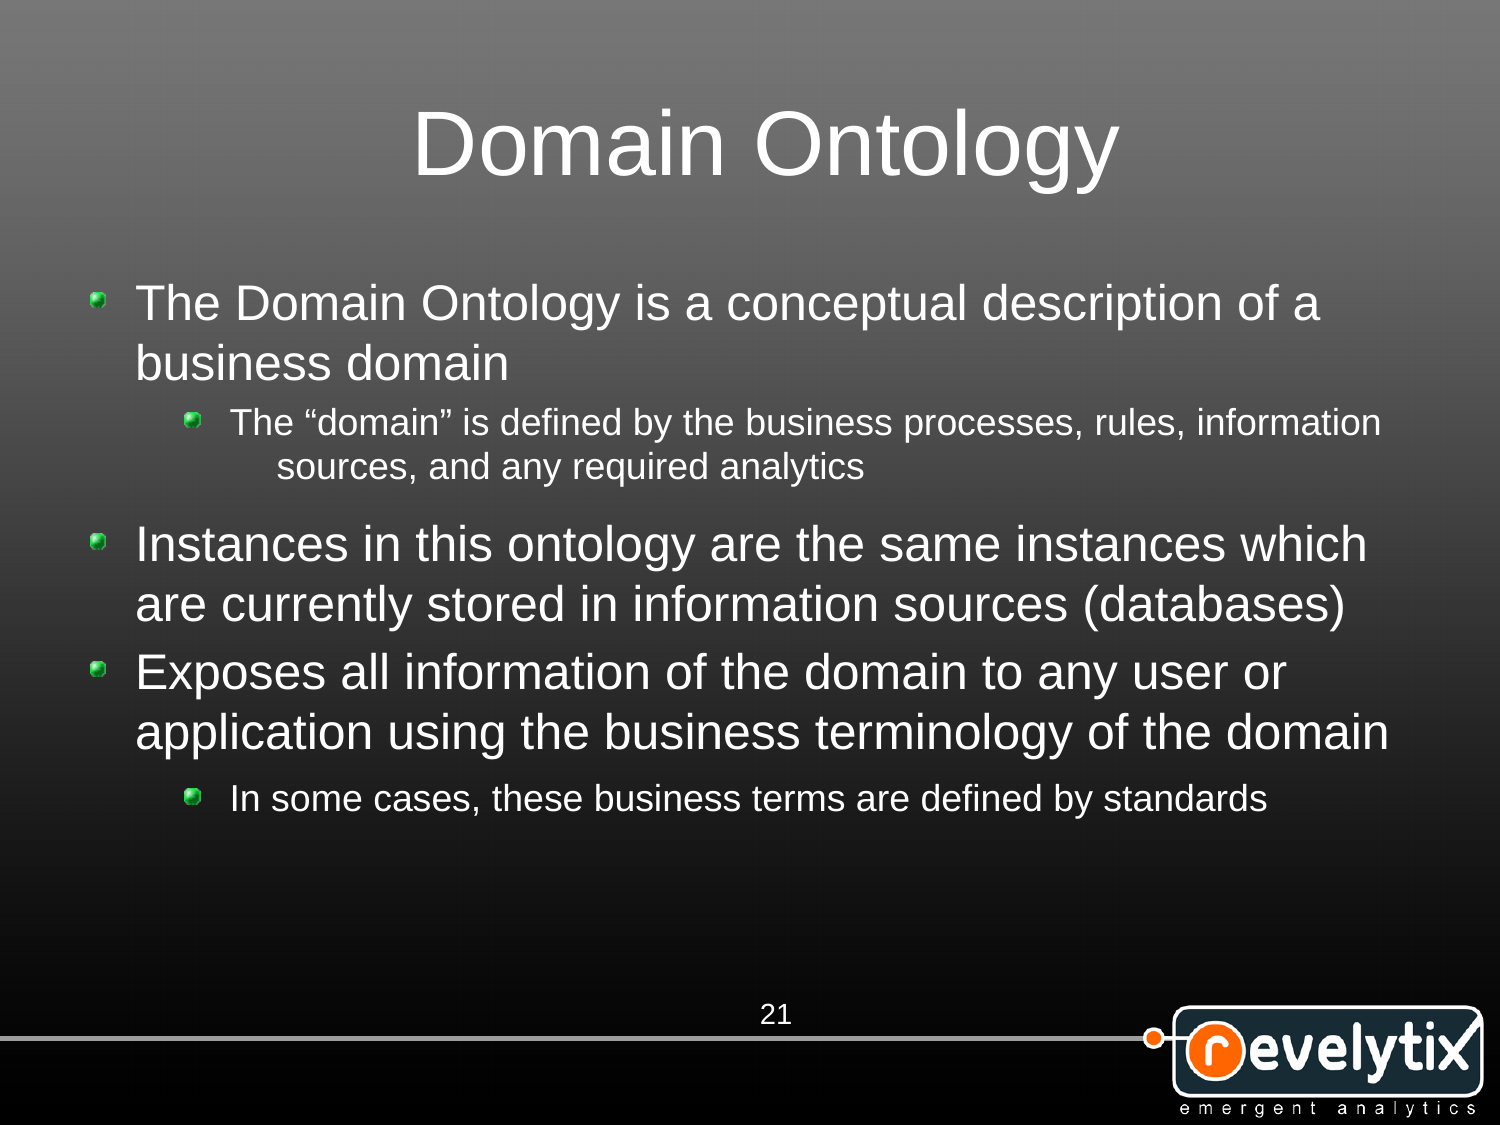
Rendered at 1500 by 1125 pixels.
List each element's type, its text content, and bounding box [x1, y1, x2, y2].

title Domain Ontology [75, 45, 1426, 233]
picture [0, 0, 1500, 1125]
list The Domain Ontology is a conceptual description of a business domain The “domain” is defined by the business processes, rules, information sources, and any required analytics Instances in this ontology are the same instances which are currently stored in information sources (databases) Exposes all information of the domain to any user or application using the business terminology of the domain In some cases, these business terms are defined by standards [75, 262, 1426, 1006]
